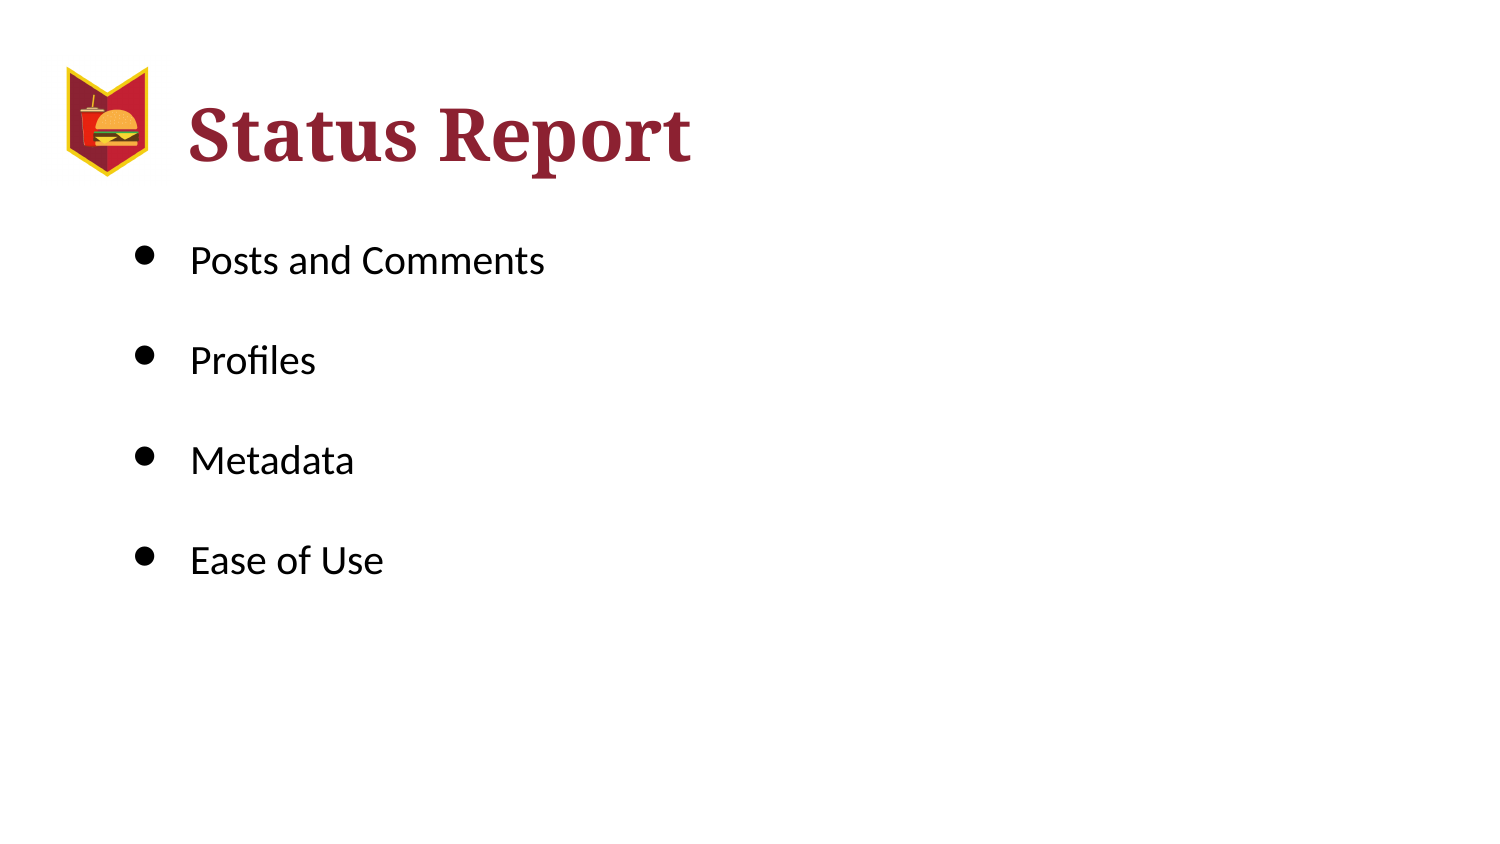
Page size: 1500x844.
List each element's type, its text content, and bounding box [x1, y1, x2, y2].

title Status Report [173, 72, 1474, 168]
list Posts and Comments Profiles Metadata Ease of Use [100, 217, 1449, 750]
picture [41, 55, 172, 186]
